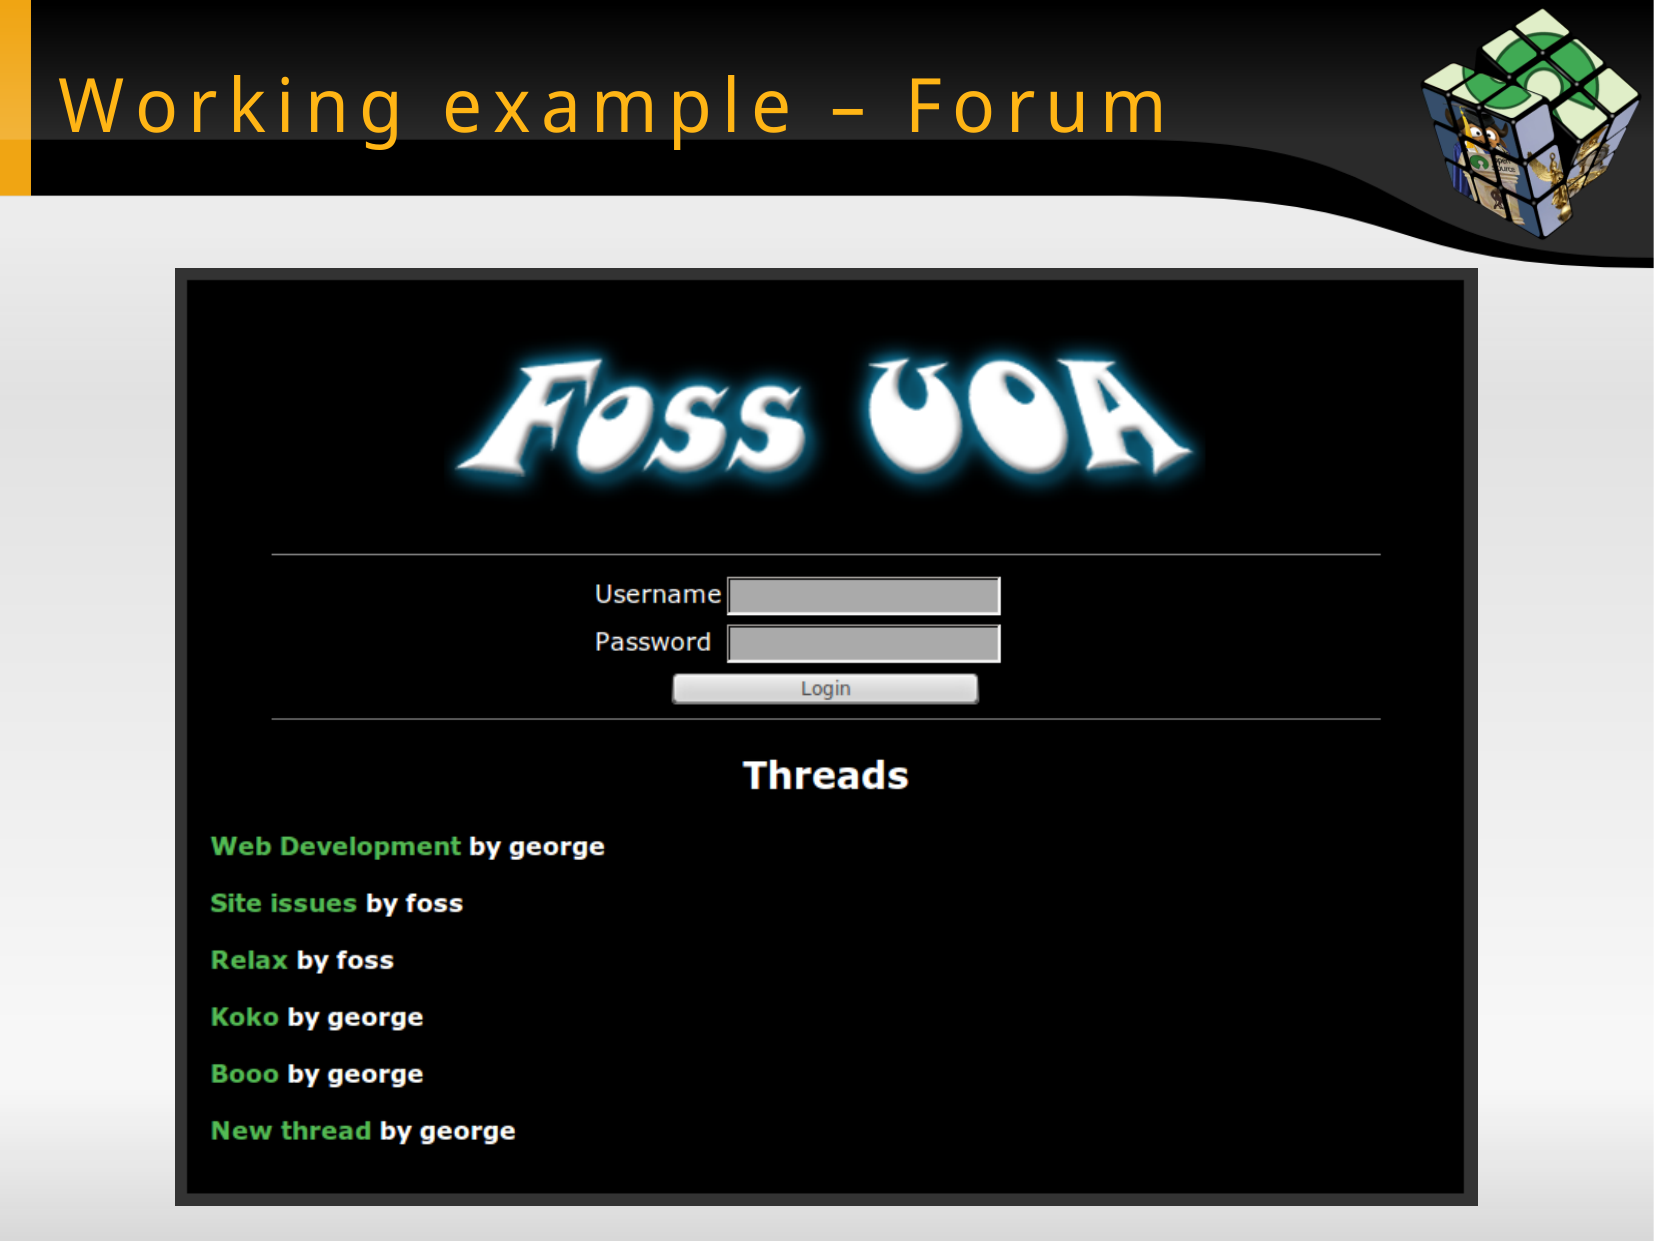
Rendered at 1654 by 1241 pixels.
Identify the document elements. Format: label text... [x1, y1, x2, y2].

picture [0, 0, 1654, 1241]
title Working example – Forum [59, 29, 1270, 178]
